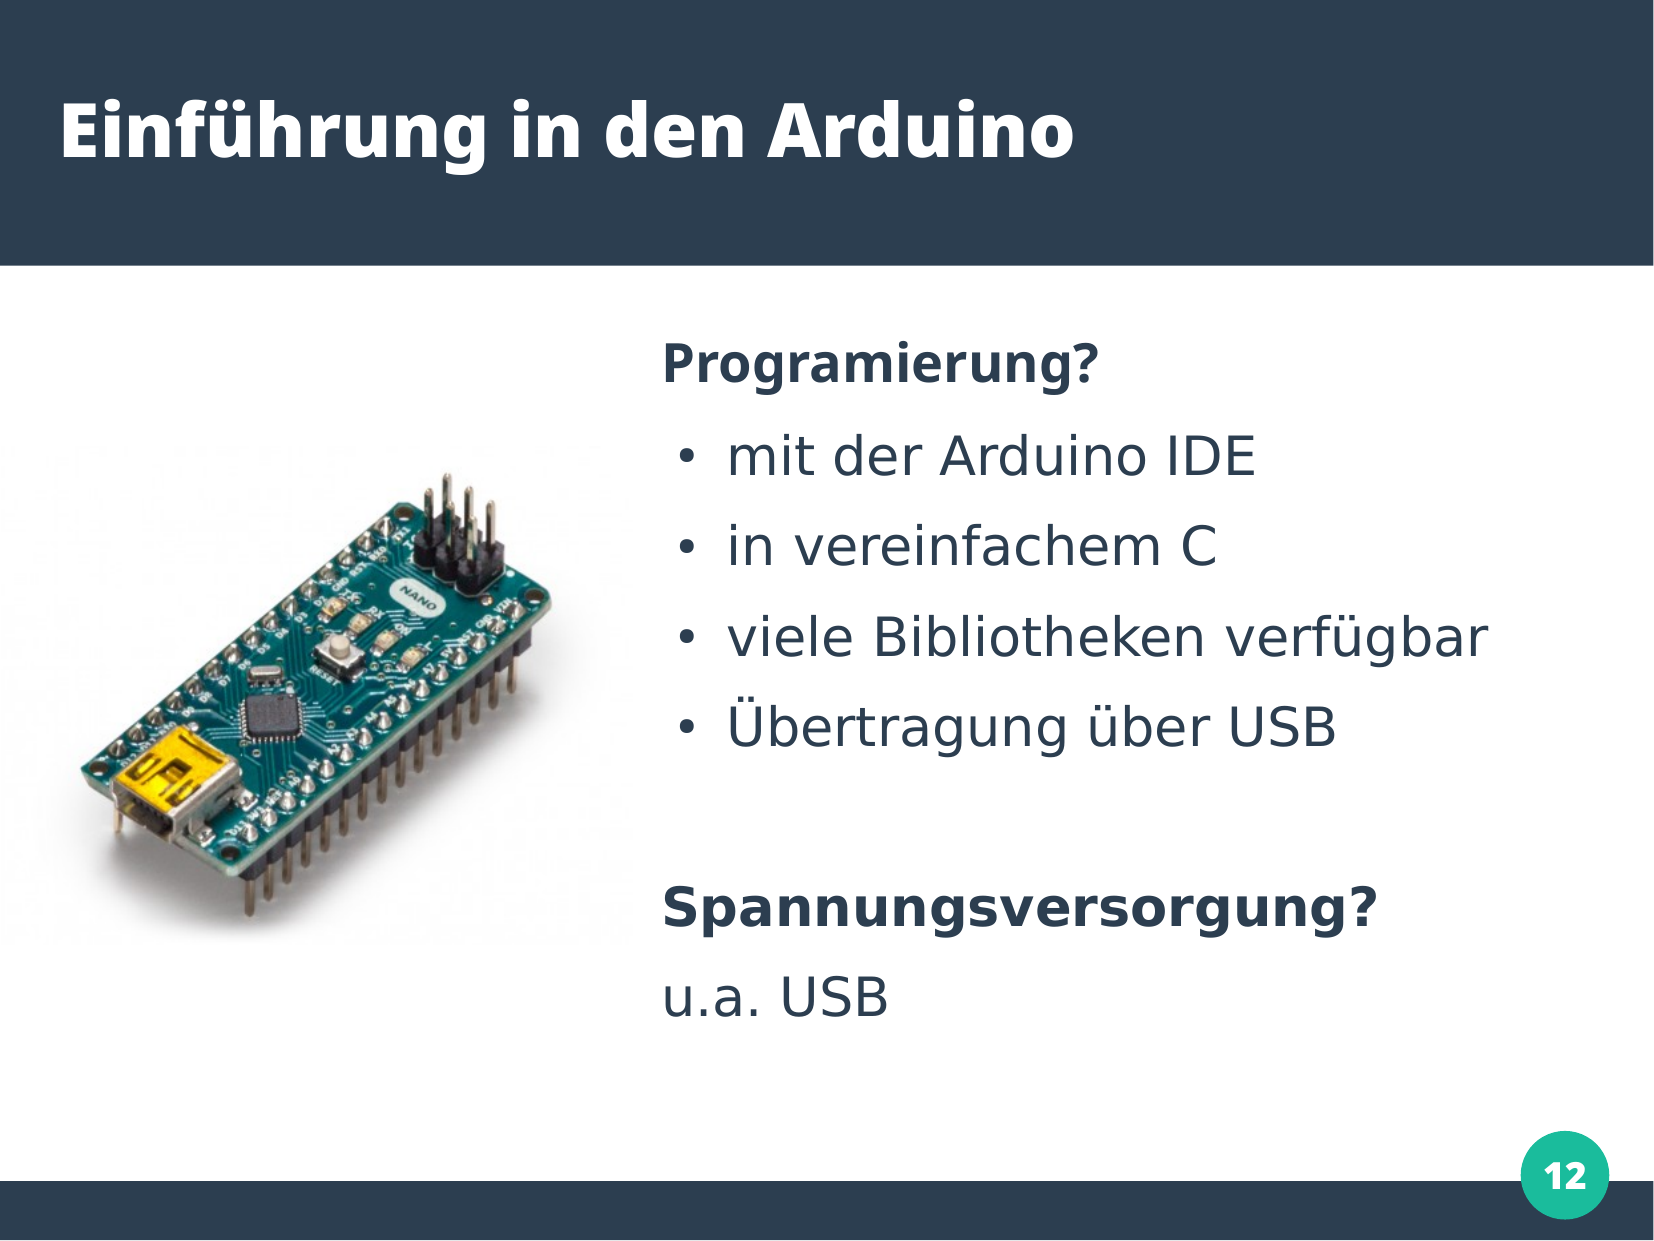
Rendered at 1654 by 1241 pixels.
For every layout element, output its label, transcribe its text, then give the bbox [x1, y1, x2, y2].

title Einführung in den Arduino [59, 49, 1595, 207]
list Programierung? mit der Arduino IDE in vereinfachem C viele Bibliotheken verfügbar Übertragung über USB Spannungsversorgung? u.a. USB [660, 324, 1654, 1152]
picture [0, 446, 648, 946]
